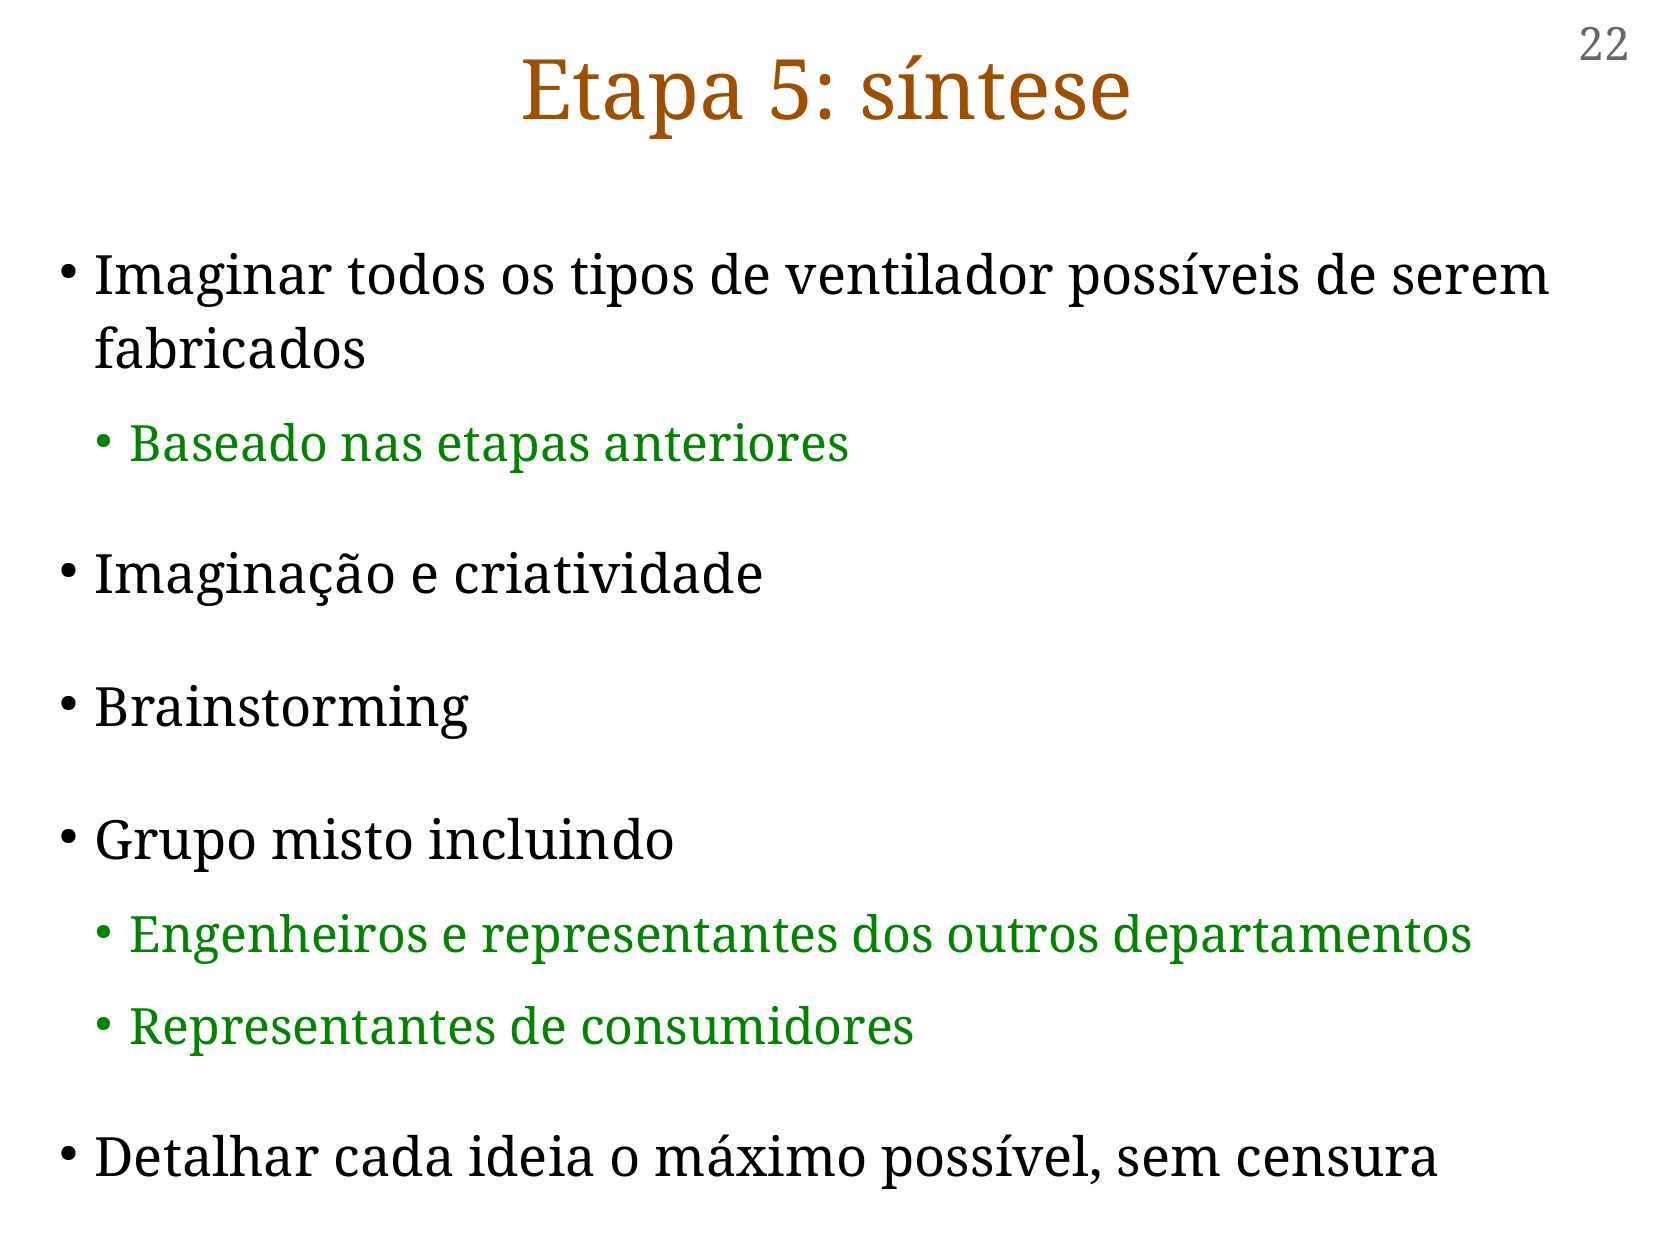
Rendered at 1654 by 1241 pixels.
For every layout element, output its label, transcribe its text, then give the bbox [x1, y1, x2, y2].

title Etapa 5: síntese [59, 29, 1595, 148]
list Imaginar todos os tipos de ventilador possíveis de serem fabricados Baseado nas etapas anteriores Imaginação e criatividade Brainstorming Grupo misto incluindo Engenheiros e representantes dos outros departamentos Representantes de consumidores Detalhar cada ideia o máximo possível, sem censura [59, 236, 1595, 1211]
